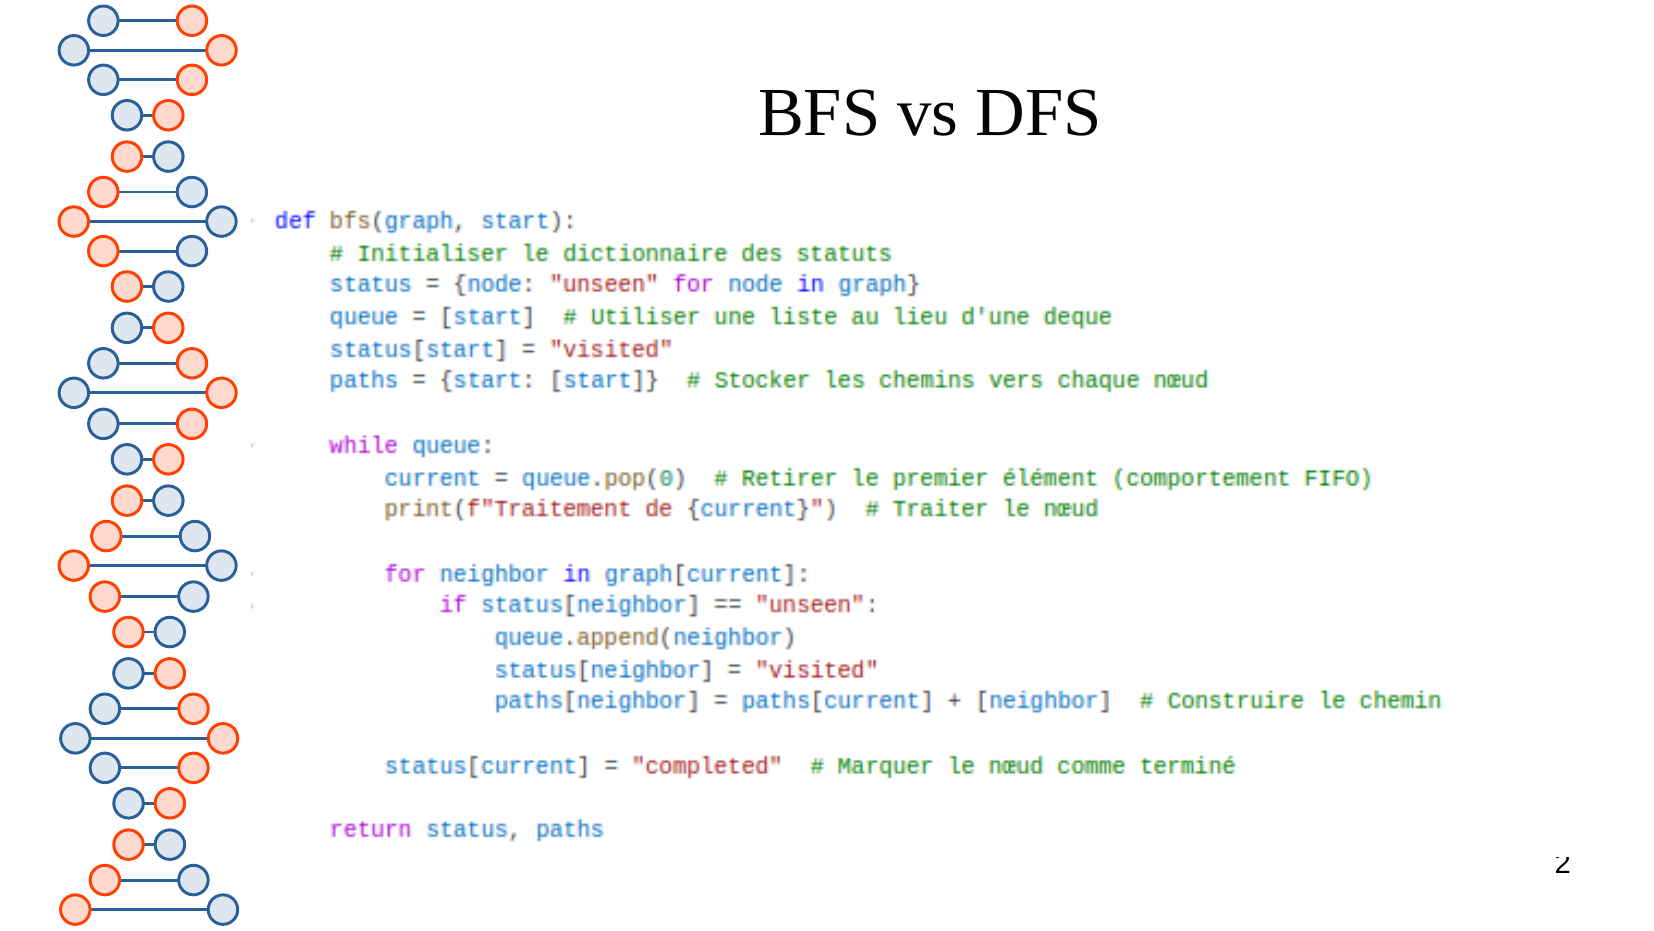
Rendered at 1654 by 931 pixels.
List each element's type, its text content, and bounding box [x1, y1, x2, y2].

picture [251, 194, 1595, 857]
title BFS vs DFS [265, 35, 1595, 189]
